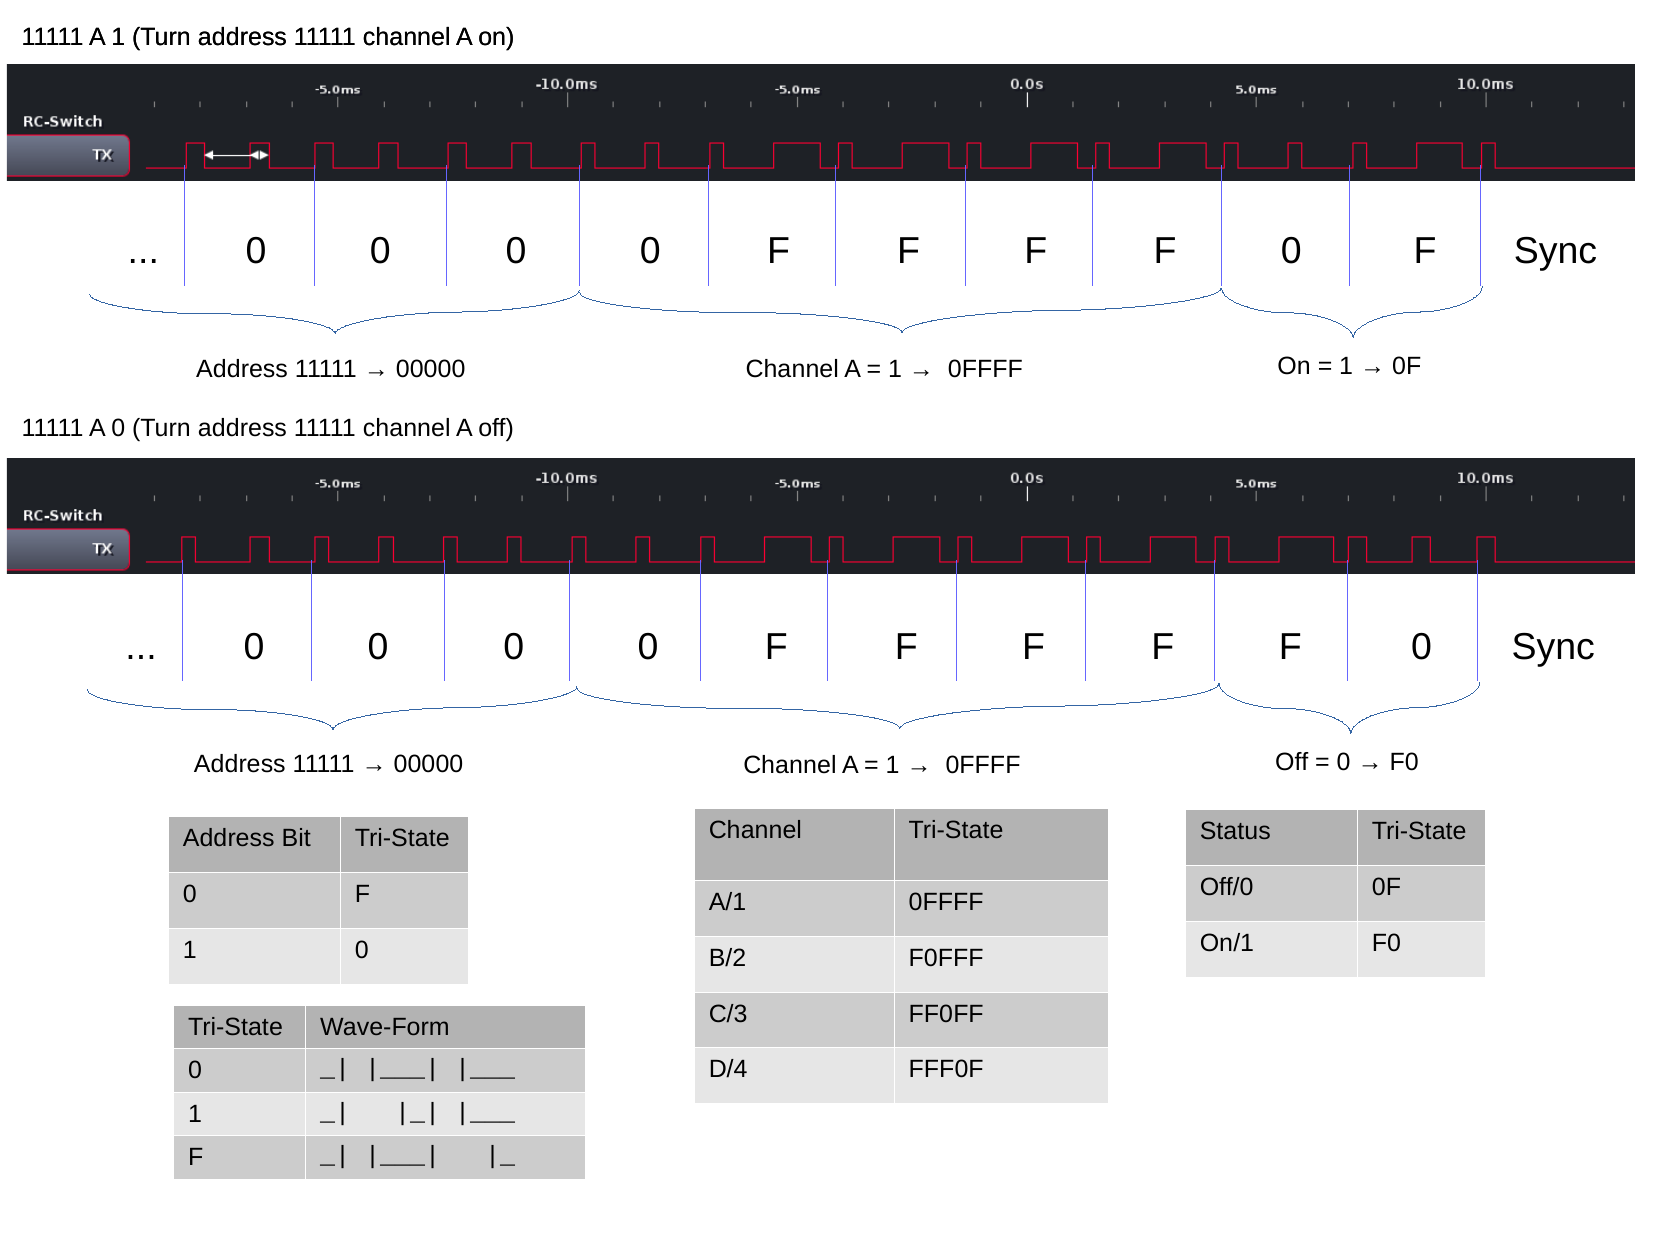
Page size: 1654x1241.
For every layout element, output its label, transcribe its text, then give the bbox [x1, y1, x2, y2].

table_header Status [1186, 810, 1357, 865]
table_cell 0FFFF [895, 881, 1108, 936]
text_box F [1136, 618, 1190, 675]
table_cell 0 [169, 873, 340, 928]
text_box Sync [1496, 618, 1610, 676]
table_cell _| |___| |_ [306, 1136, 585, 1179]
table_header Channel [695, 809, 894, 880]
text_box 0 [355, 222, 406, 280]
text_box 0 [625, 222, 676, 280]
table_cell _| |___| |___ [306, 1049, 585, 1092]
text_box ... [112, 222, 175, 280]
text_box F [882, 222, 935, 280]
text_box 0 [228, 618, 280, 675]
text_box Address 11111 → 00000 [179, 742, 487, 786]
text_box Channel A = 1 → 0FFFF [728, 743, 1137, 801]
table_cell 0 [174, 1049, 305, 1092]
table_cell Off/0 [1186, 866, 1357, 921]
table_cell C/3 [695, 993, 894, 1047]
text_box 11111 A 1 (Turn address 11111 channel A on) [6, 15, 547, 59]
text_box F [1398, 222, 1452, 280]
text_box Address 11111 → 00000 [181, 347, 490, 391]
table_cell F [341, 873, 468, 928]
table_cell 0F [1358, 866, 1485, 921]
text_box F [1009, 222, 1063, 280]
text_box 0 [230, 222, 282, 280]
picture [6, 458, 1636, 574]
text_box F [880, 618, 933, 675]
text_box 0 [490, 222, 542, 280]
text_box Sync [1499, 222, 1613, 280]
table_cell 0 [341, 929, 468, 984]
text_box F [750, 618, 803, 675]
text_box ... [110, 618, 172, 675]
table_header Wave-Form [306, 1006, 585, 1048]
table_header Tri-State [1358, 810, 1485, 865]
text_box Off = 0 → F0 [1260, 740, 1460, 784]
text_box Channel A = 1 → 0FFFF [730, 347, 1140, 405]
text_box 0 [1266, 222, 1317, 280]
table_cell FF0FF [895, 993, 1108, 1047]
table_cell F [174, 1136, 305, 1179]
text_box F [752, 222, 805, 280]
table_cell D/4 [695, 1048, 894, 1103]
table_header Tri-State [895, 809, 1108, 880]
picture [6, 64, 1636, 181]
text_box 0 [488, 618, 539, 675]
table_cell 1 [169, 929, 340, 984]
text_box 11111 A 0 (Turn address 11111 channel A off) [6, 406, 546, 450]
table_cell B/2 [695, 937, 894, 992]
table_cell F0FFF [895, 937, 1108, 992]
table_cell _| |_| |___ [306, 1093, 585, 1135]
table_cell FFF0F [895, 1048, 1108, 1103]
table_cell On/1 [1186, 922, 1357, 977]
text_box 0 [622, 618, 674, 675]
text_box On = 1 → 0F [1262, 344, 1462, 388]
table_cell 1 [174, 1093, 305, 1135]
table_cell F0 [1358, 922, 1485, 977]
table_header Tri-State [174, 1006, 305, 1048]
table_header Address Bit [169, 817, 340, 872]
text_box 0 [1396, 618, 1447, 676]
table_cell A/1 [695, 881, 894, 936]
text_box F [1138, 222, 1192, 280]
text_box F [1263, 618, 1317, 675]
text_box F [1007, 618, 1061, 675]
table_header Tri-State [341, 817, 468, 872]
text_box 0 [352, 618, 404, 675]
